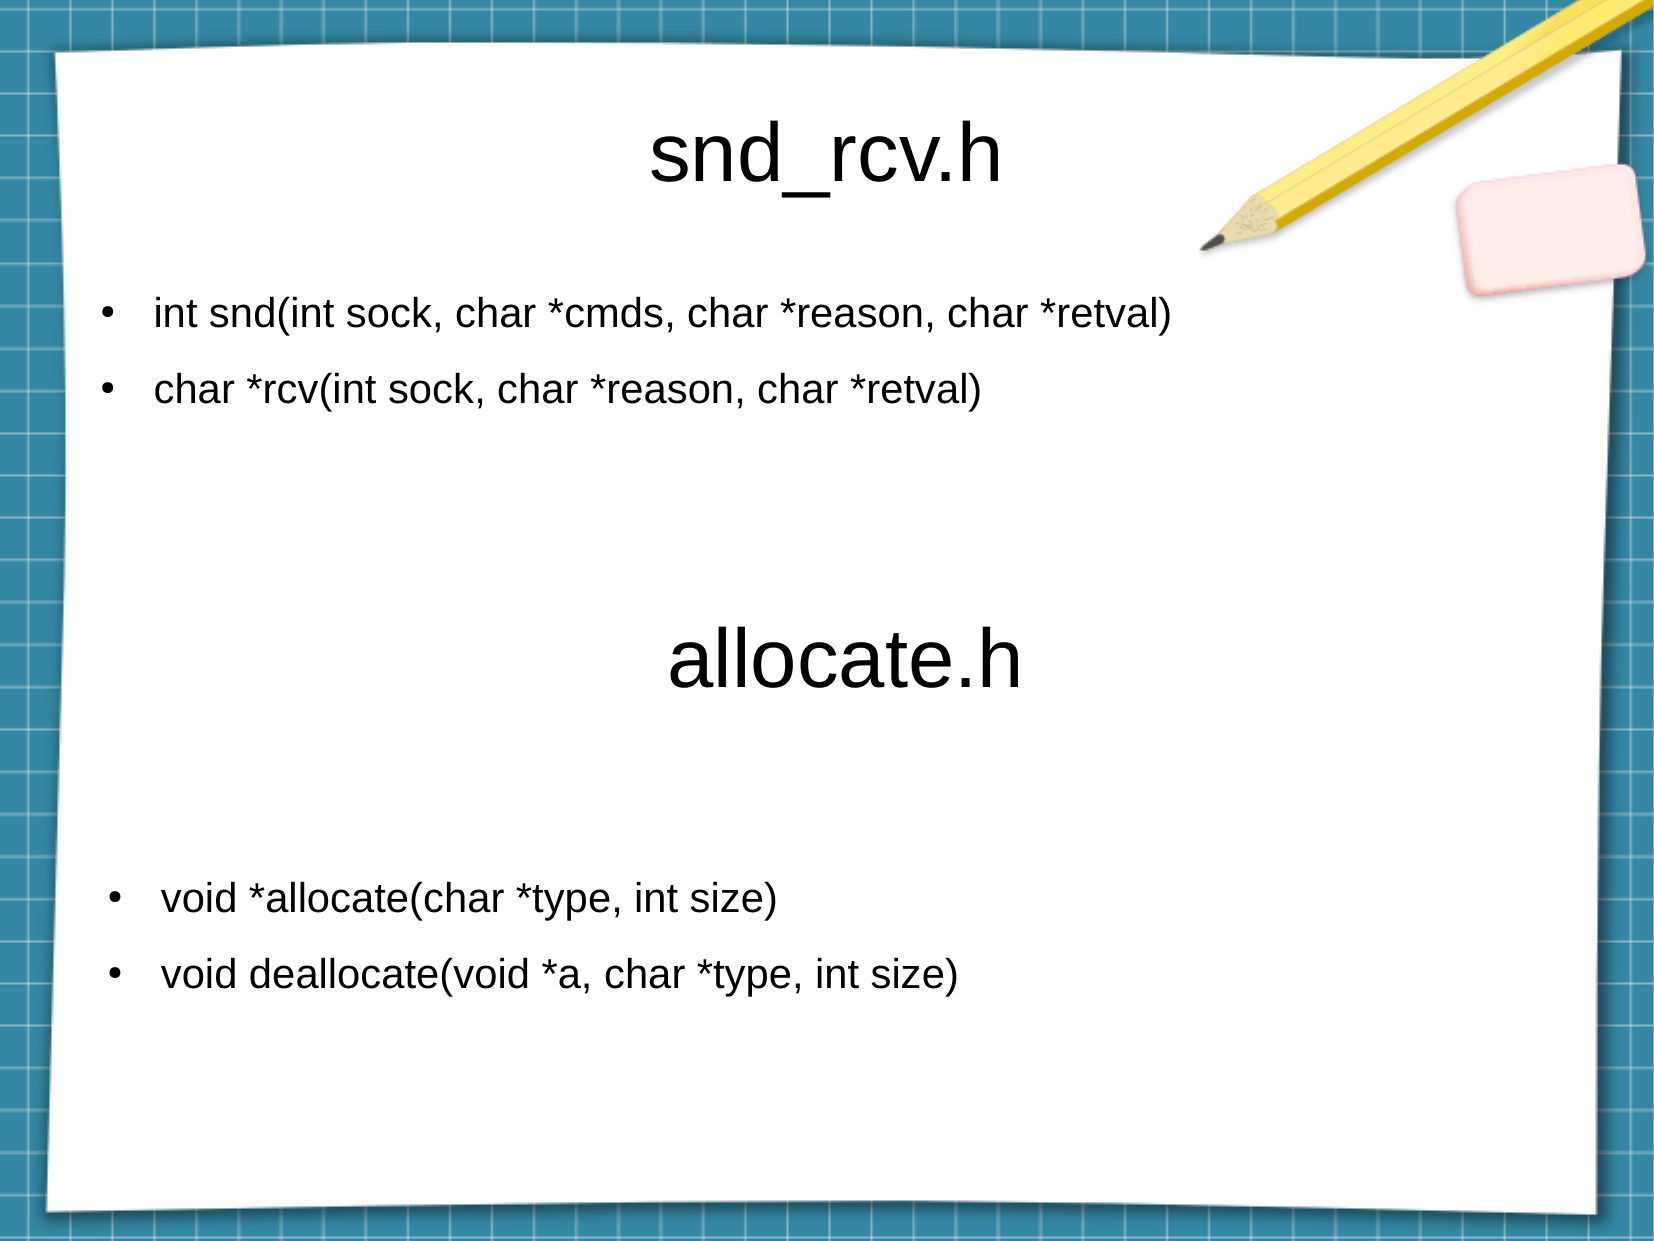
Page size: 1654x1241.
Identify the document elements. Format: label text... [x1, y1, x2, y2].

title allocate.h [101, 555, 1591, 763]
picture [0, 0, 1654, 1241]
list void *allocate(char *type, int size) void deallocate(void *a, char *type, int size) [90, 875, 1579, 1096]
list int snd(int sock, char *cmds, char *reason, char *retval) char *rcv(int sock, char *reason, char *retval) [82, 290, 1571, 511]
title snd_rcv.h [82, 49, 1571, 257]
